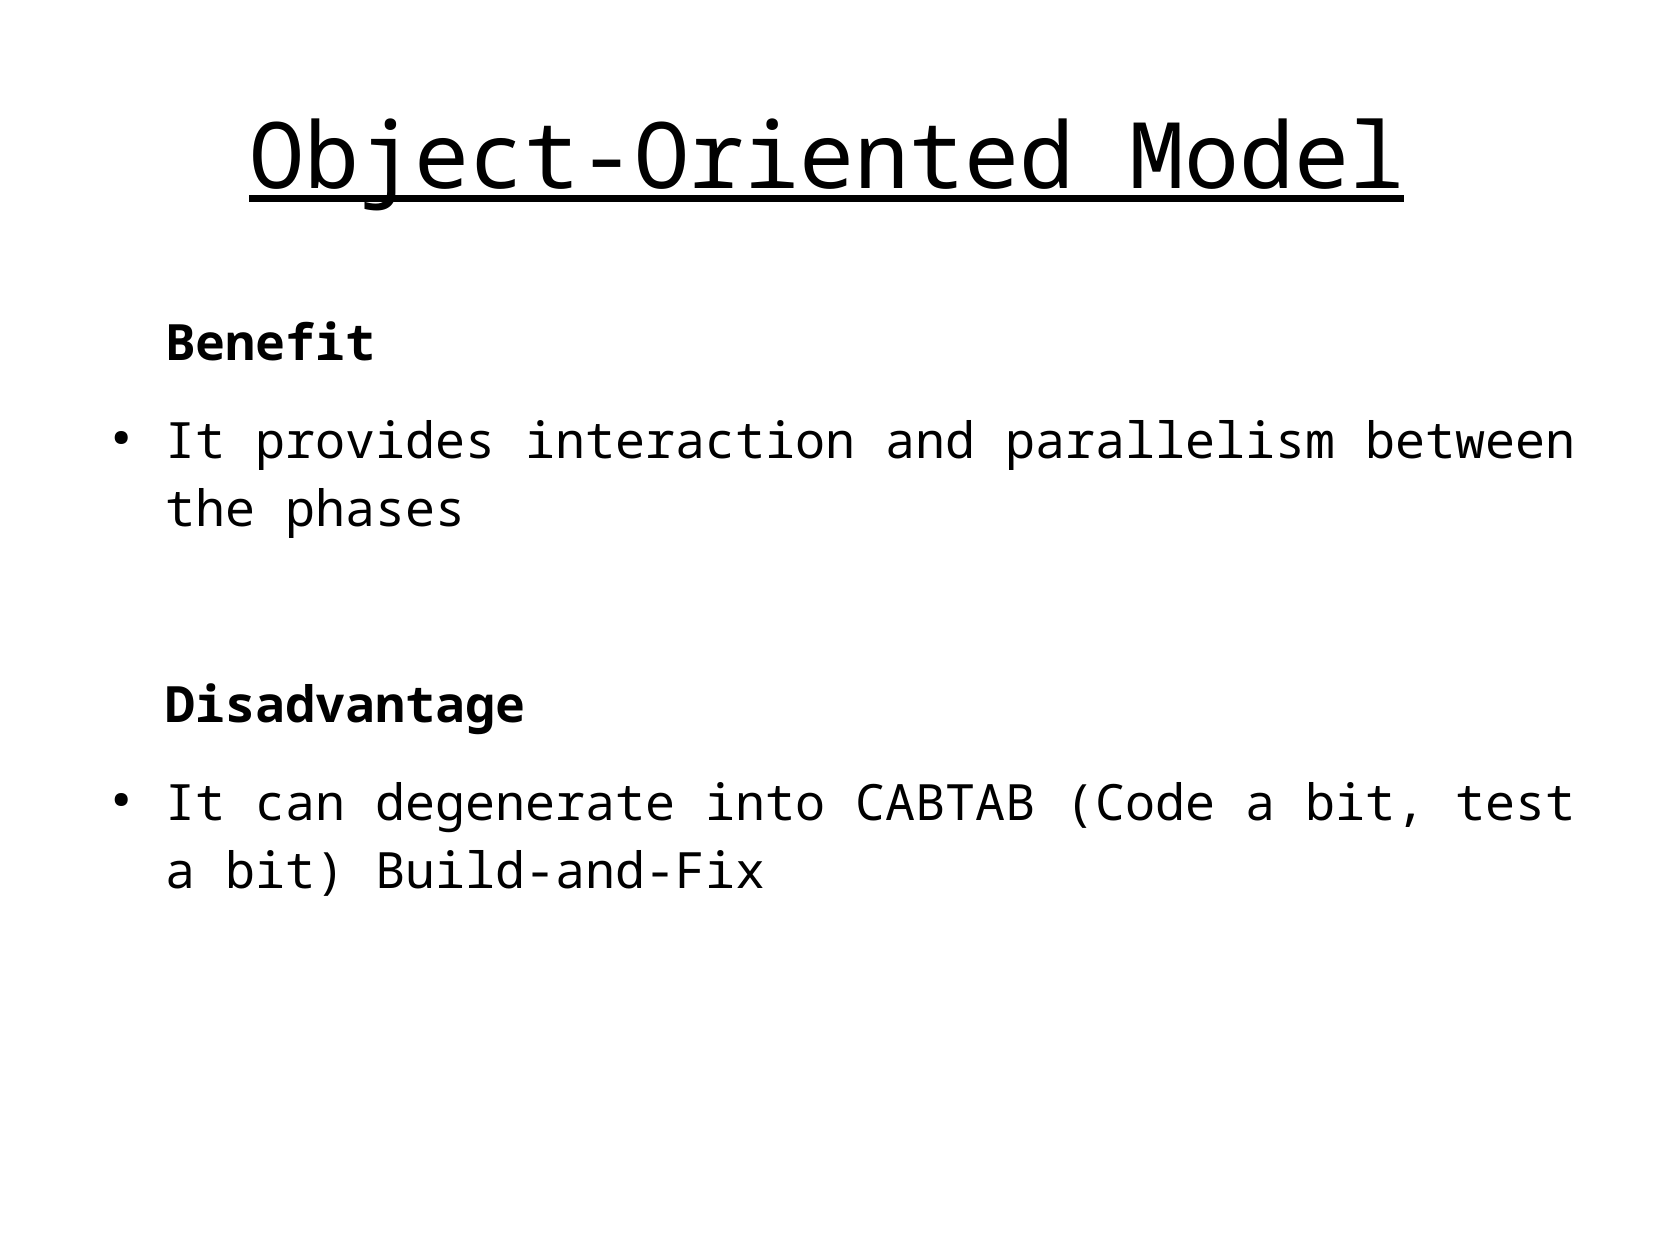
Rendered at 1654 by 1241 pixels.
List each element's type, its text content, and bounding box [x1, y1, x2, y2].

title Object-Oriented Model [82, 49, 1571, 257]
list Benefit It provides interaction and parallelism between the phases Disadvantage It can degenerate into CABTAB (Code a bit, test a bit) Build-and-Fix [94, 307, 1583, 1087]
